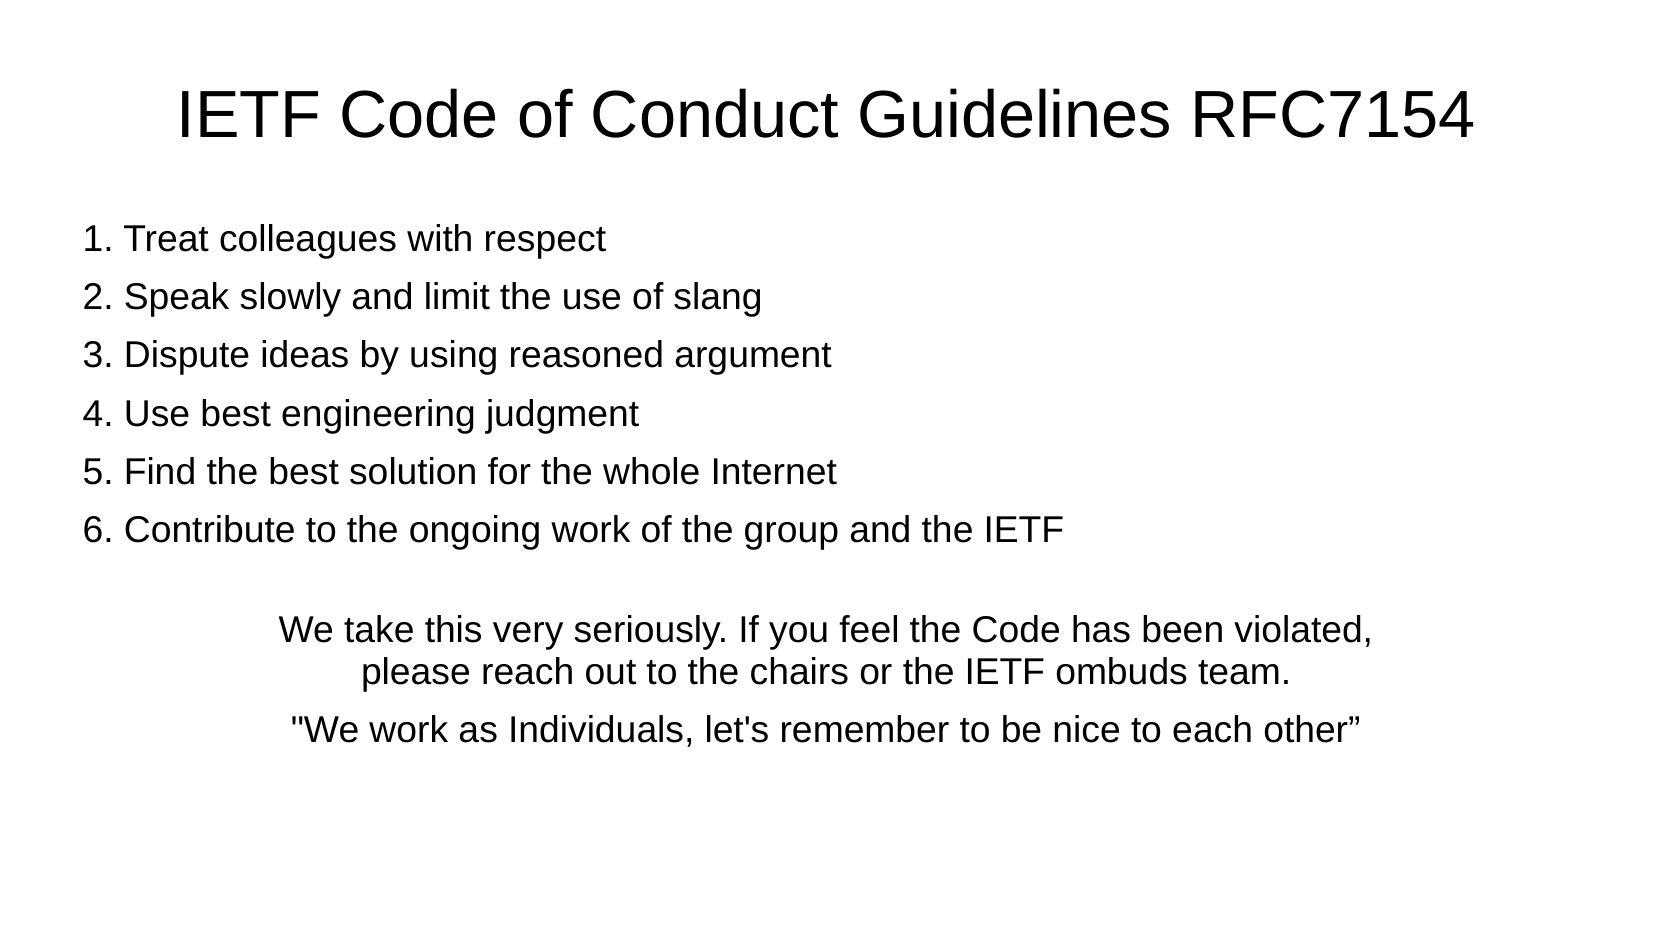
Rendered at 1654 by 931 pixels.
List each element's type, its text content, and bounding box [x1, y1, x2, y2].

list 1. Treat colleagues with respect 2. Speak slowly and limit the use of slang 3. Dispute ideas by using reasoned argument 4. Use best engineering judgment 5. Find the best solution for the whole Internet 6. Contribute to the ongoing work of the group and the IETF We take this very seriously. If you feel the Code has been violated, please reach out to the chairs or the IETF ombuds team. "We work as Individuals, let's remember to be nice to each other” [82, 217, 1571, 758]
title IETF Code of Conduct Guidelines RFC7154 [82, 36, 1571, 193]
